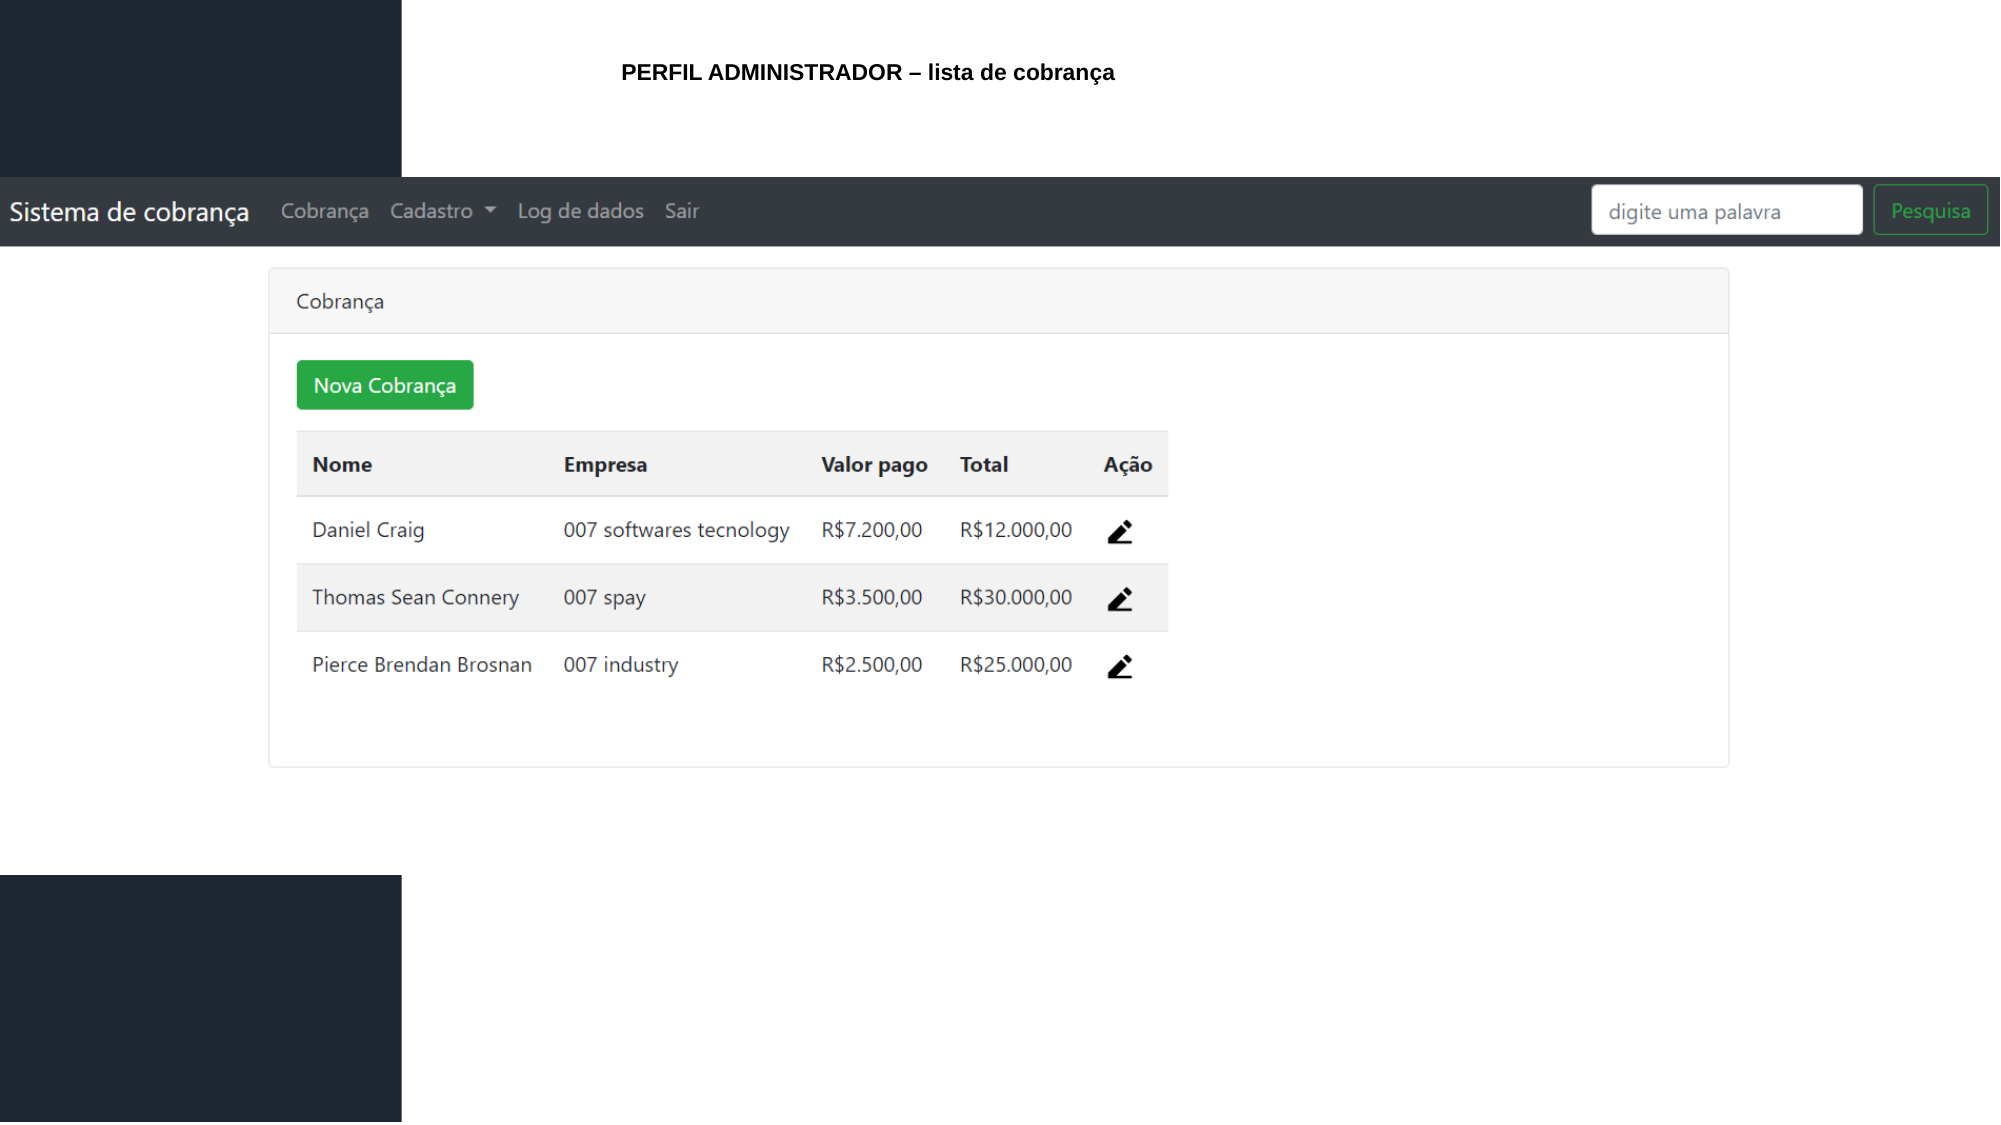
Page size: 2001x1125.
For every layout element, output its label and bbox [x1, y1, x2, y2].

picture [0, 177, 2000, 875]
text_box [0, 0, 402, 177]
chart [501, 0, 1506, 119]
text_box [0, 875, 402, 1122]
